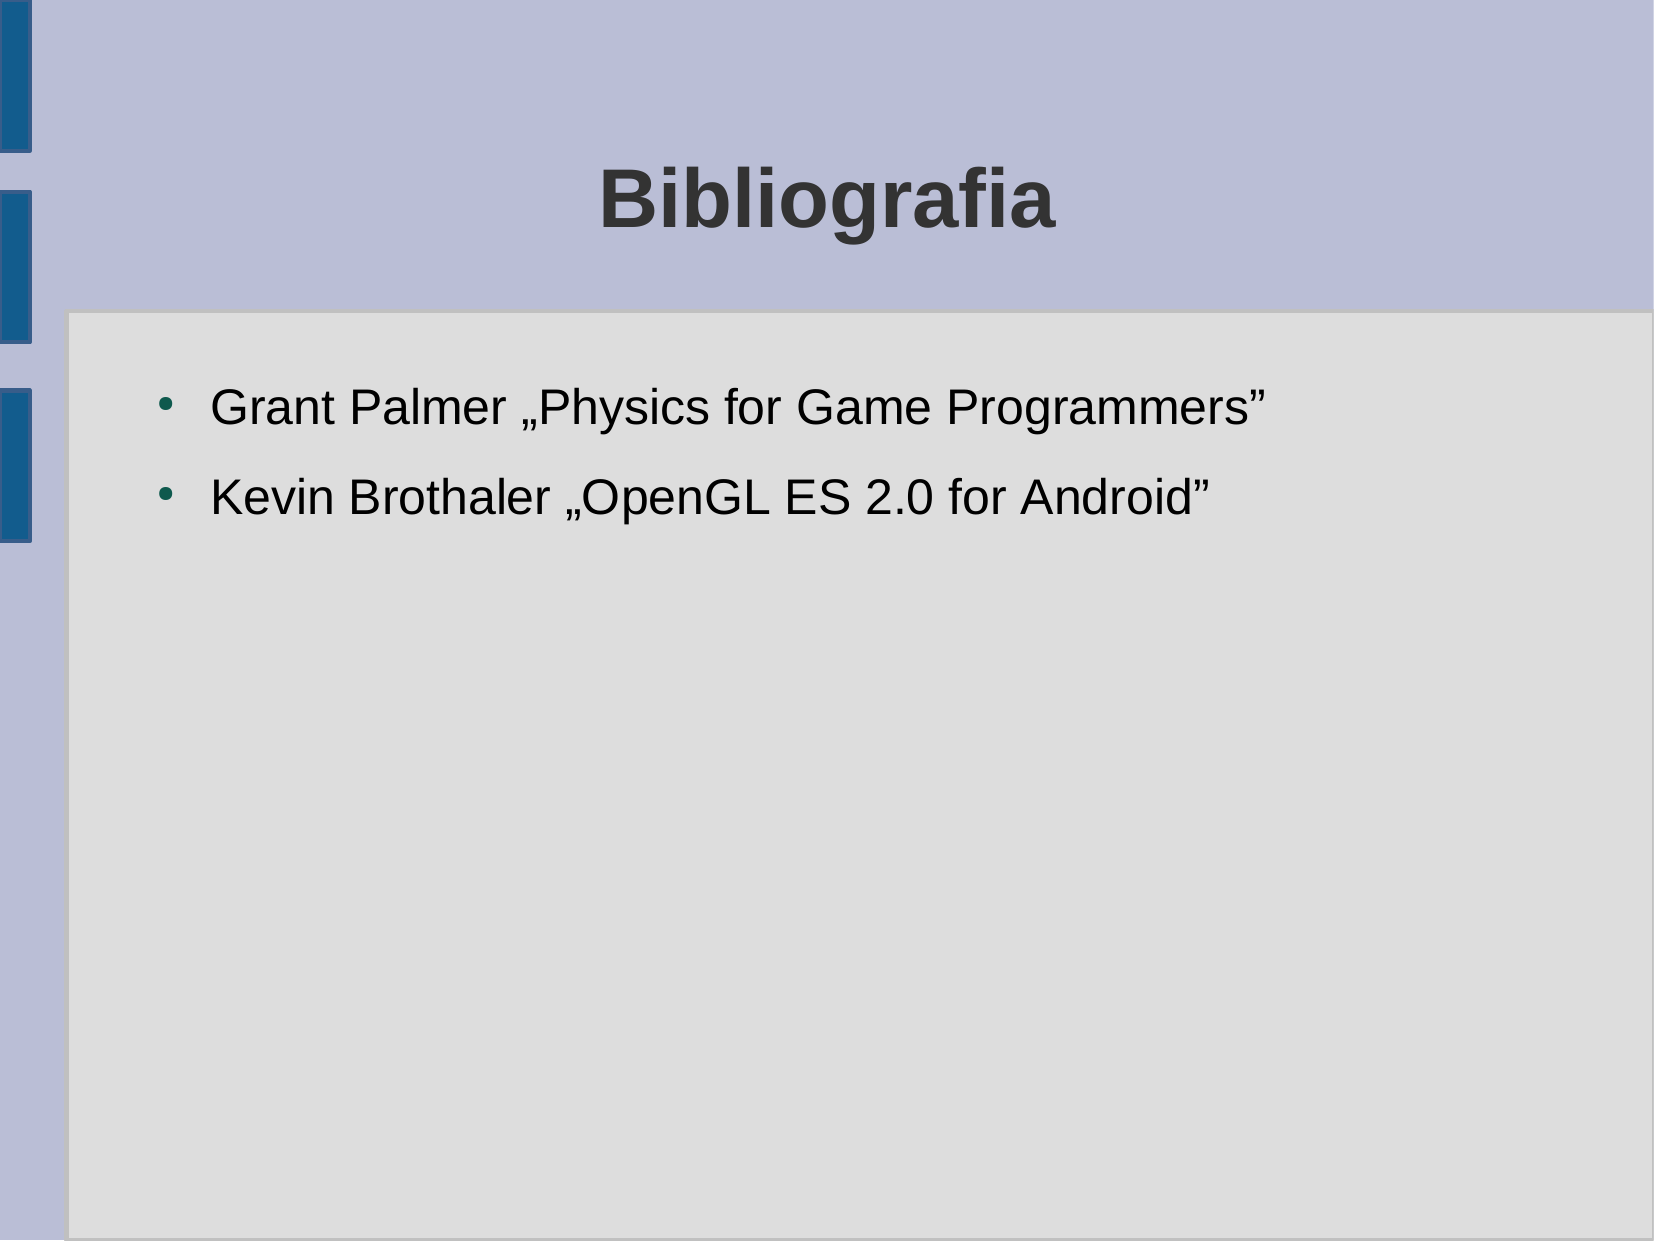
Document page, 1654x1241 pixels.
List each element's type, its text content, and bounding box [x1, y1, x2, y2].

list Grant Palmer „Physics for Game Programmers” Kevin Brothaler „OpenGL ES 2.0 for Android” [121, 344, 1534, 1127]
title Bibliografia [121, 91, 1534, 299]
